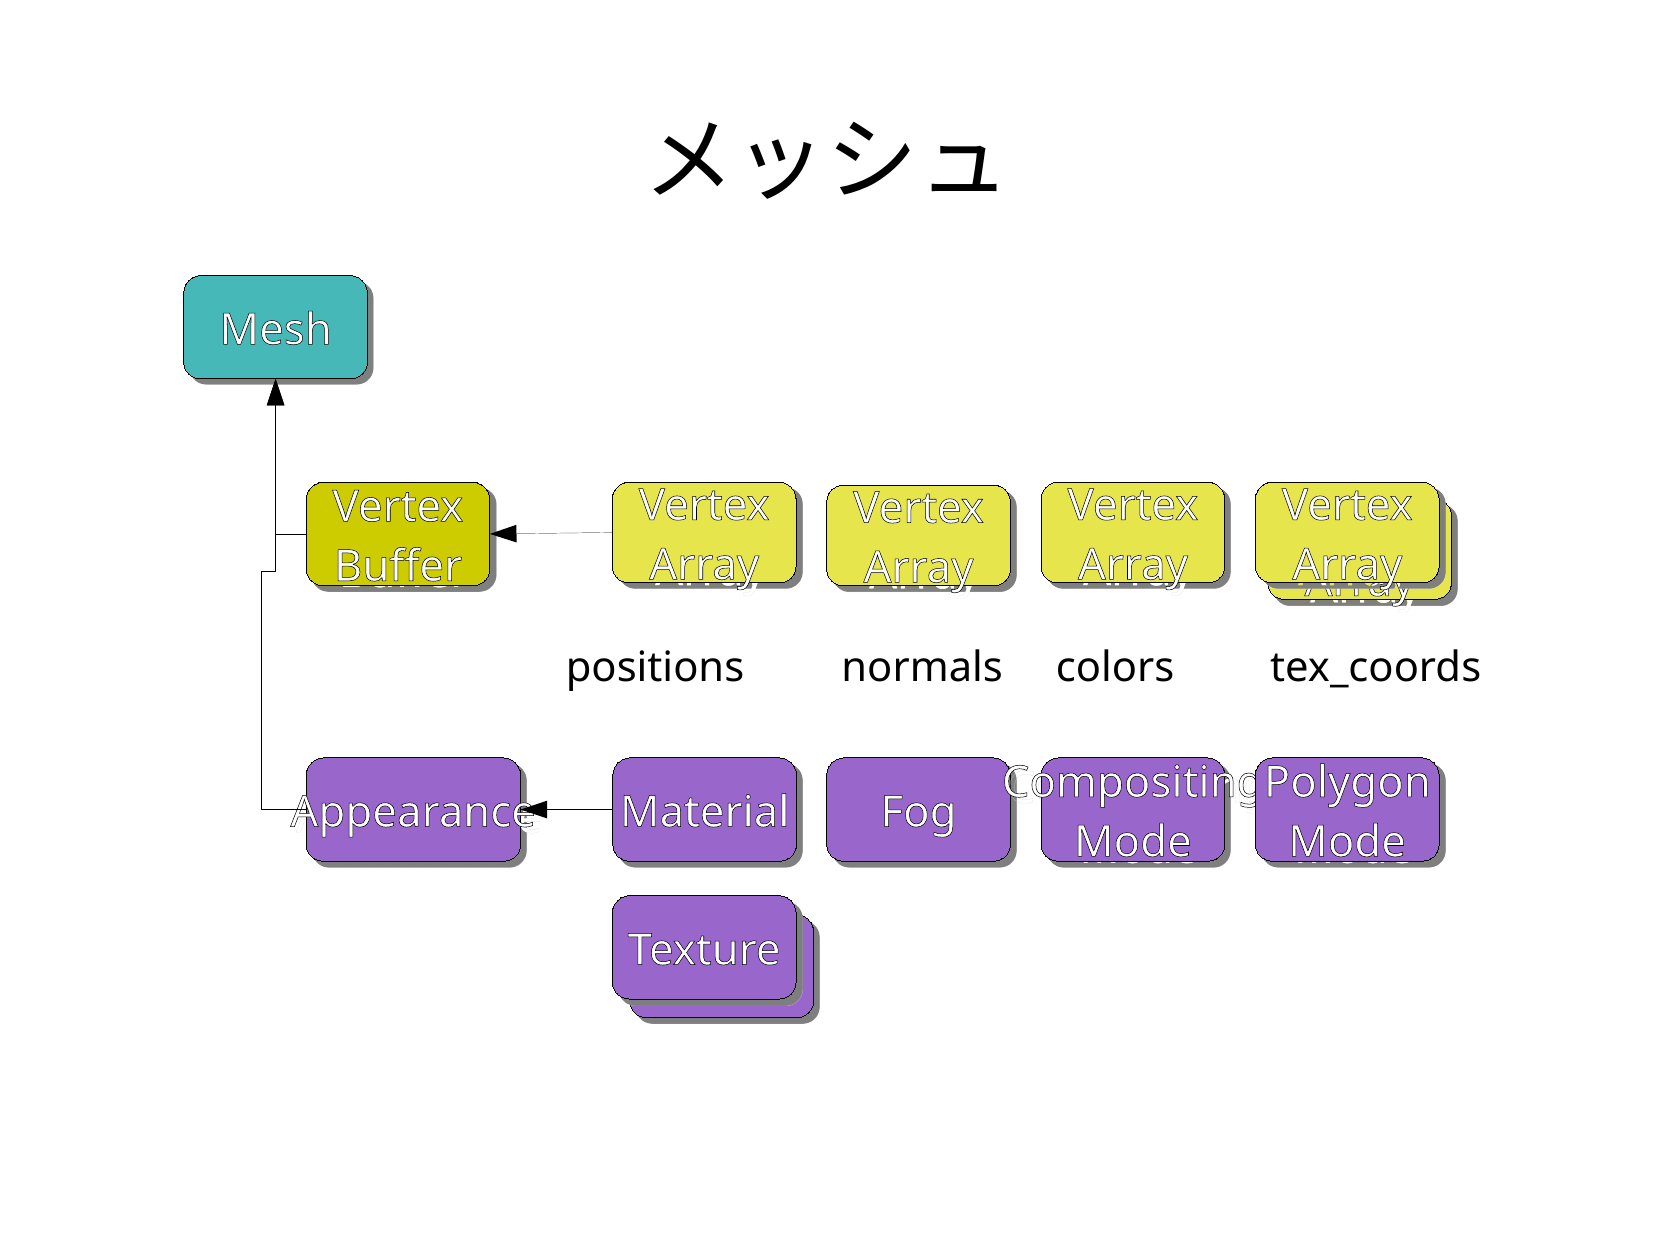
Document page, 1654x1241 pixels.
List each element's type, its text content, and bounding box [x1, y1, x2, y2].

text_box Material [612, 757, 797, 862]
text_box Vertex Array [1405, 499, 1452, 600]
text_box Appearance [306, 757, 521, 862]
text_box Mesh [183, 275, 368, 379]
text_box Vertex Array [612, 482, 797, 583]
text_box Compositing Mode [1041, 757, 1225, 862]
text_box Vertex Array [826, 485, 1011, 586]
text_box Vertex Array [1255, 482, 1440, 583]
text_box tex_coords [1255, 629, 1562, 699]
text_box normals [826, 629, 1041, 689]
text_box Polygon Mode [1255, 757, 1440, 862]
text_box Vertex Array [1267, 583, 1401, 600]
text_box Fog [826, 757, 1011, 862]
text_box Vertex Buffer [306, 482, 490, 586]
text_box Texture [612, 895, 797, 1000]
text_box positions [551, 629, 826, 689]
text_box colors [1041, 629, 1256, 689]
title メッシュ [82, 34, 1571, 272]
text_box Texture [629, 914, 814, 1018]
text_box Vertex Array [1041, 482, 1225, 583]
